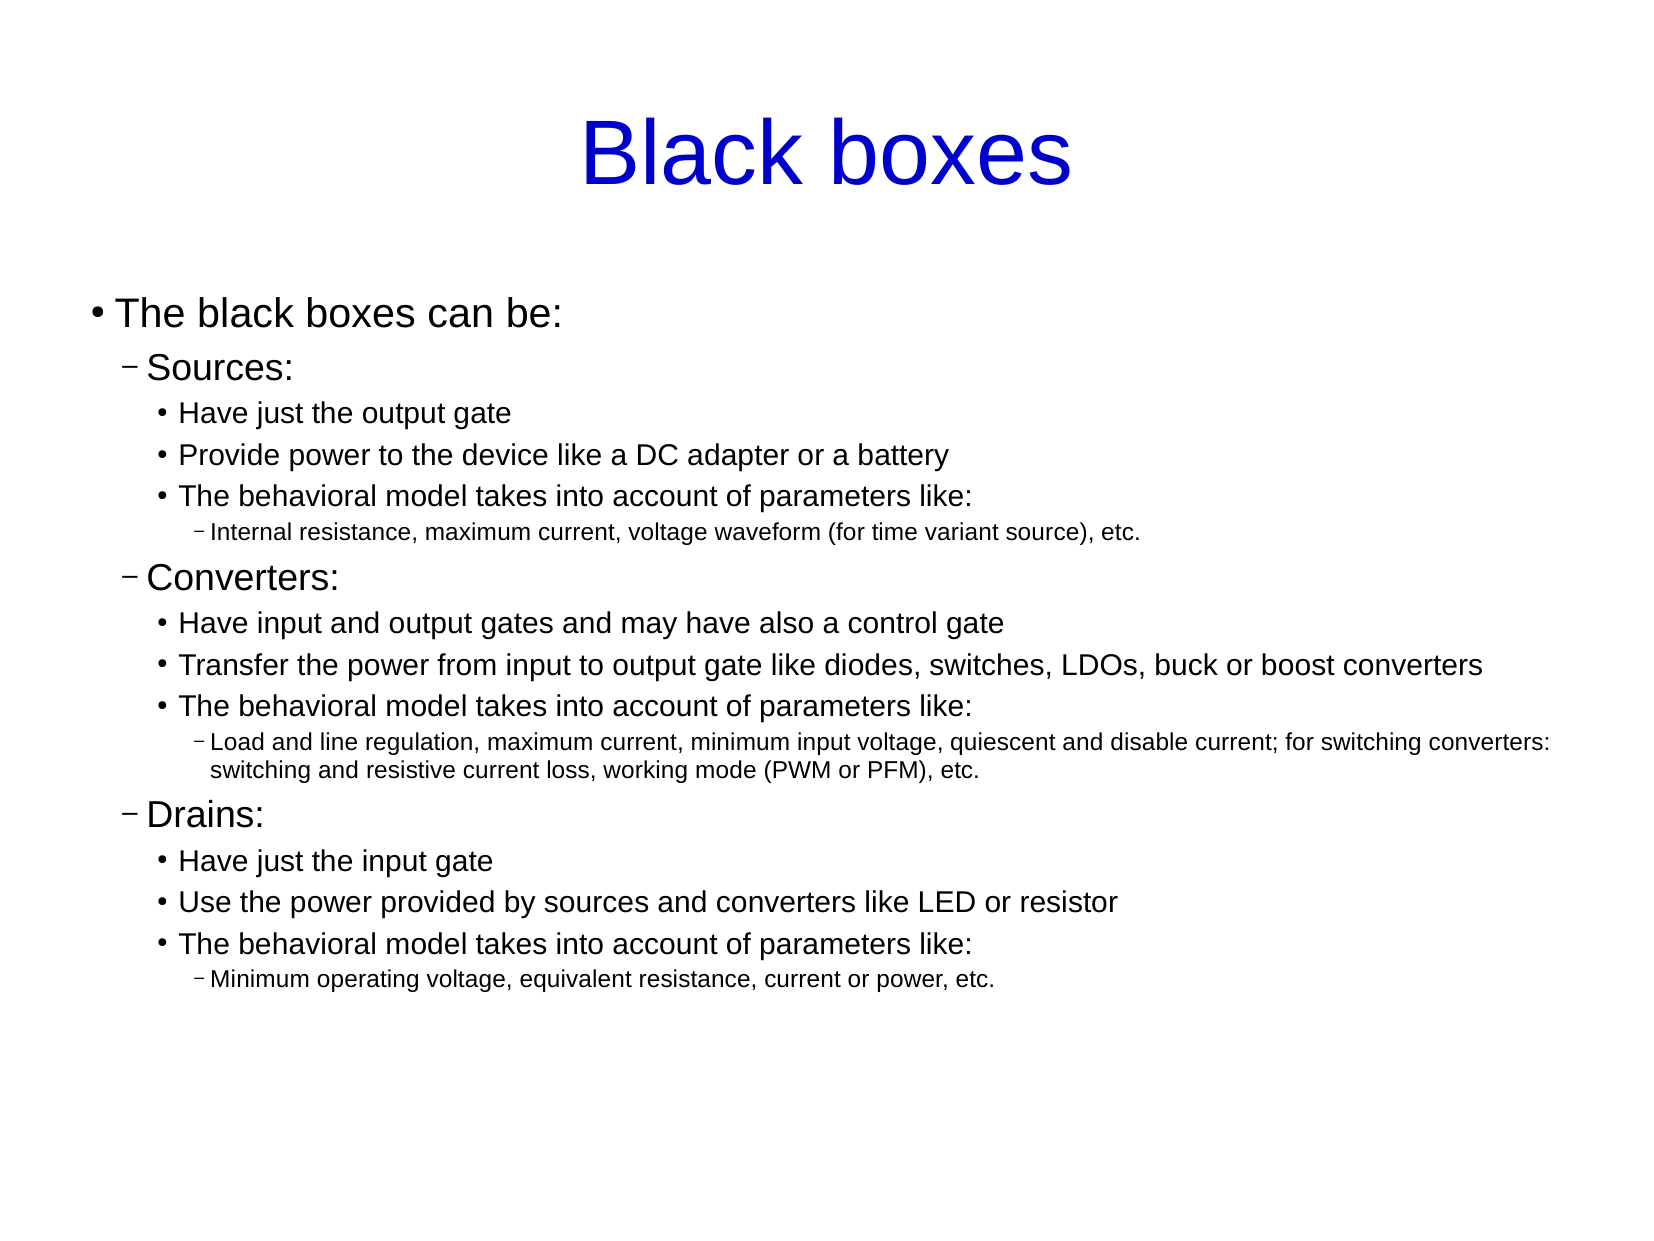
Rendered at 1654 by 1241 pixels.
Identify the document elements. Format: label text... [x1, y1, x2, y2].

title Black boxes [82, 49, 1571, 257]
list The black boxes can be: Sources: Have just the output gate Provide power to the device like a DC adapter or a battery The behavioral model takes into account of parameters like: Internal resistance, maximum current, voltage waveform (for time variant source), etc. Converters: Have input and output gates and may have also a control gate Transfer the power from input to output gate like diodes, switches, LDOs, buck or boost converters The behavioral model takes into account of parameters like: Load and line regulation, maximum current, minimum input voltage, quiescent and disable current; for switching converters: switching and resistive current loss, working mode (PWM or PFM), etc. Drains: Have just the input gate Use the power provided by sources and converters like LED or resistor The behavioral model takes into account of parameters like: Minimum operating voltage, equivalent resistance, current or power, etc. [82, 290, 1571, 1010]
